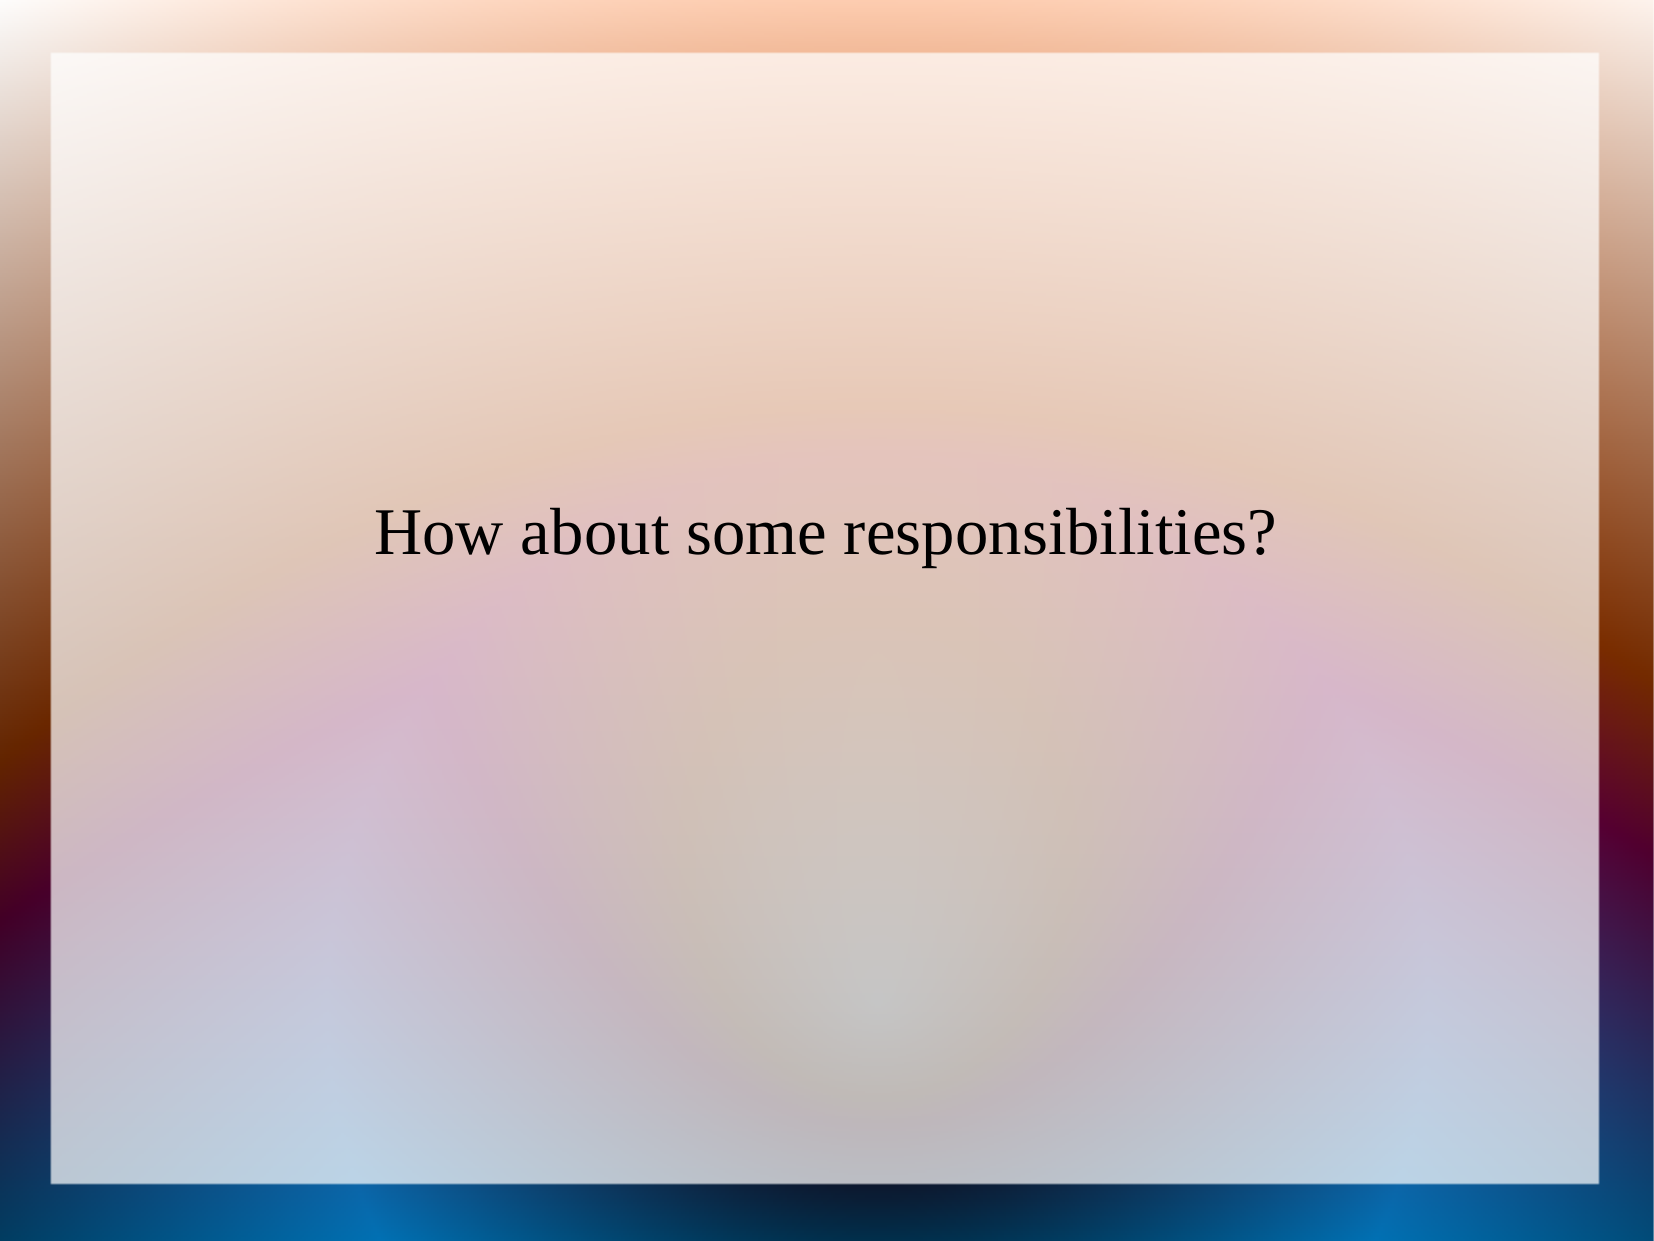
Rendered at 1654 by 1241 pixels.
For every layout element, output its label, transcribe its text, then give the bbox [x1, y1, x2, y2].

picture [0, 0, 1654, 1241]
subtitle How about some responsibilities? [82, 55, 1571, 1010]
